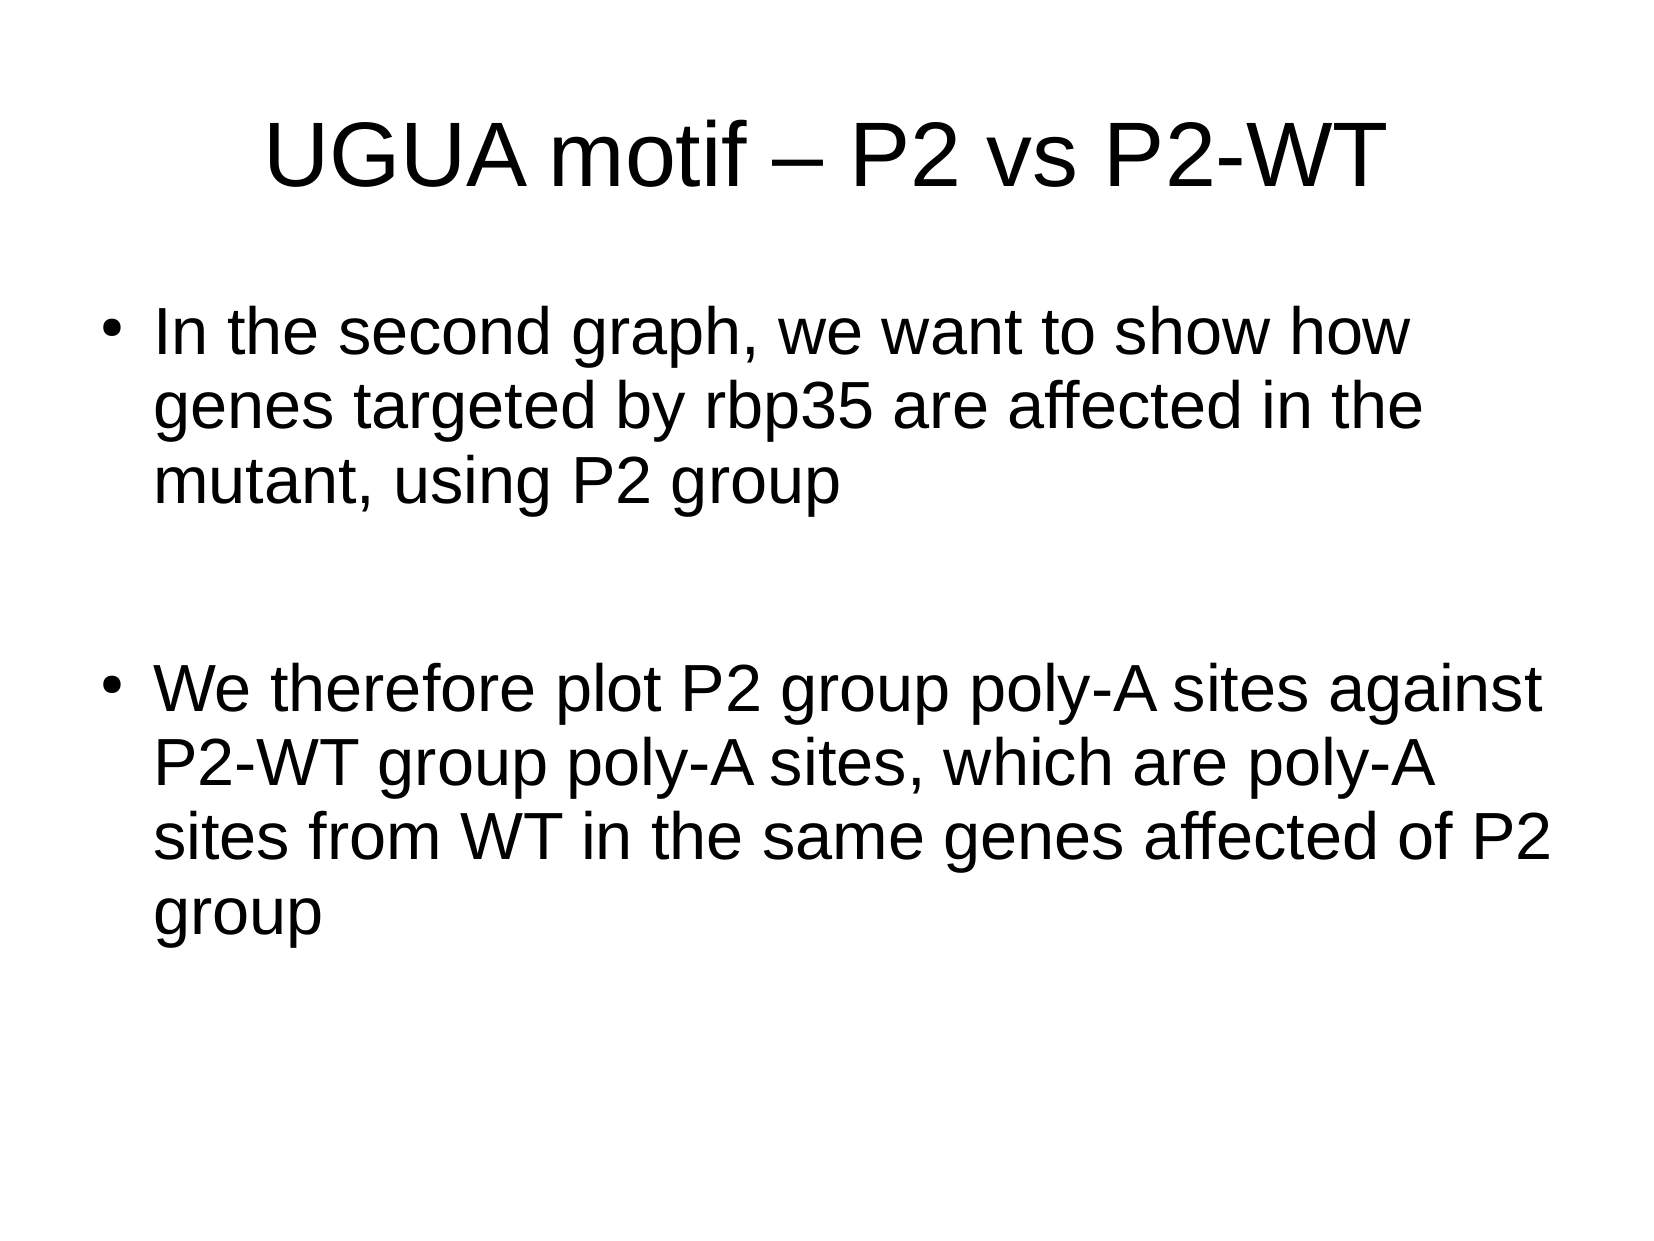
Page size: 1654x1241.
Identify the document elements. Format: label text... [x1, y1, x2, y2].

text_box UGUA motif – P2 vs P2-WT [82, 49, 1571, 257]
text_box In the second graph, we want to show how genes targeted by rbp35 are affected in the mutant, using P2 group We therefore plot P2 group poly-A sites against P2-WT group poly-A sites, which are poly-A sites from WT in the same genes affected of P2 group [82, 290, 1571, 1010]
